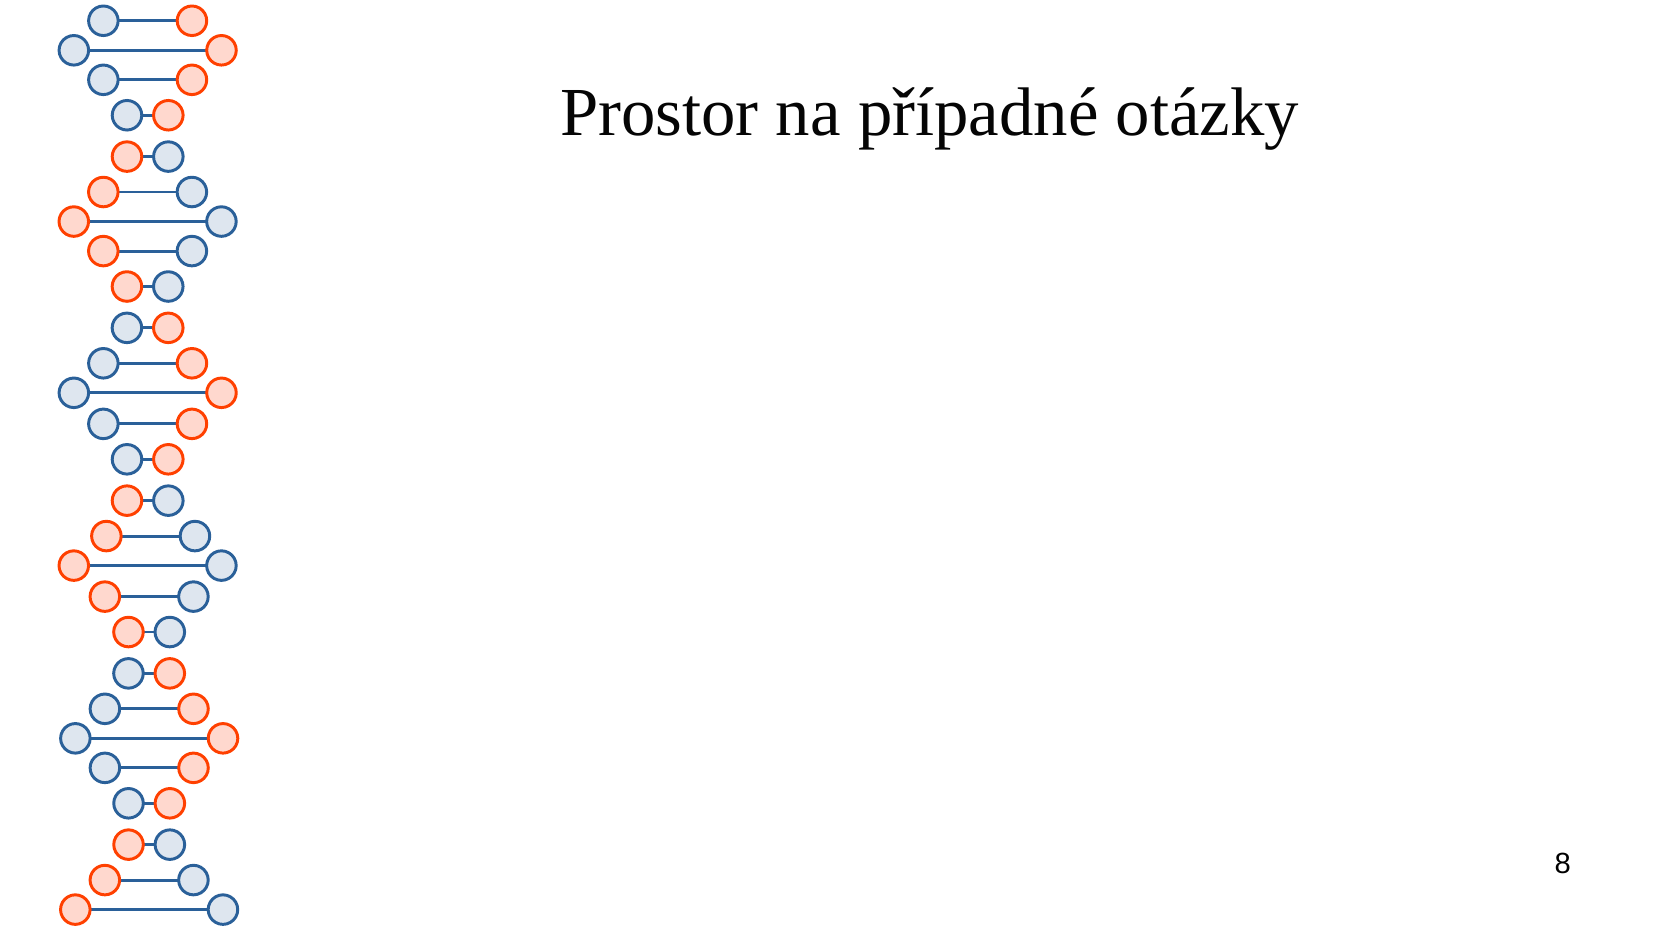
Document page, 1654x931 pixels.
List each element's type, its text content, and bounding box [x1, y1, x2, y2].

title Prostor na případné otázky [265, 35, 1595, 189]
